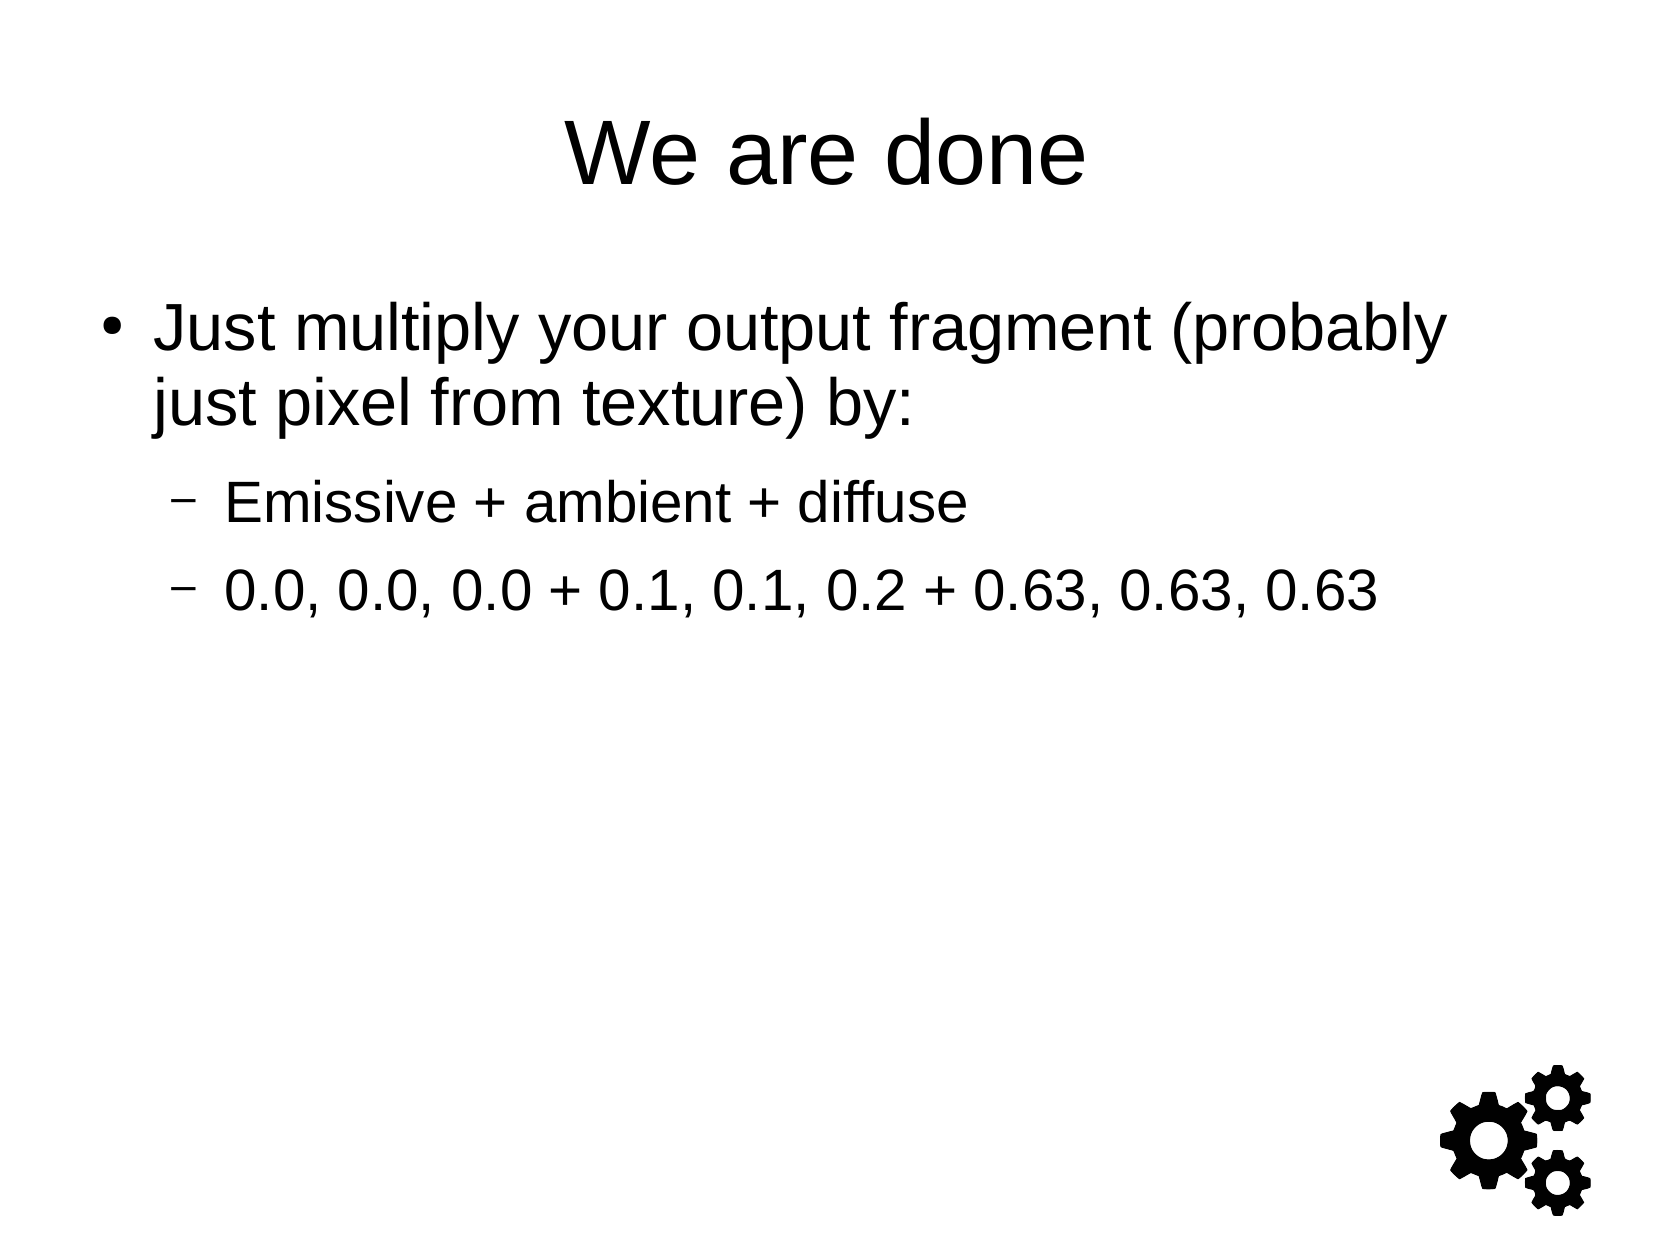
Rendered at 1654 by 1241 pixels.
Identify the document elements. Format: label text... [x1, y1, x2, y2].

list Just multiply your output fragment (probably just pixel from texture) by: Emissive + ambient + diffuse 0.0, 0.0, 0.0 + 0.1, 0.1, 0.2 + 0.63, 0.63, 0.63 [82, 290, 1571, 1010]
picture [1440, 1065, 1591, 1216]
title We are done [82, 49, 1571, 257]
